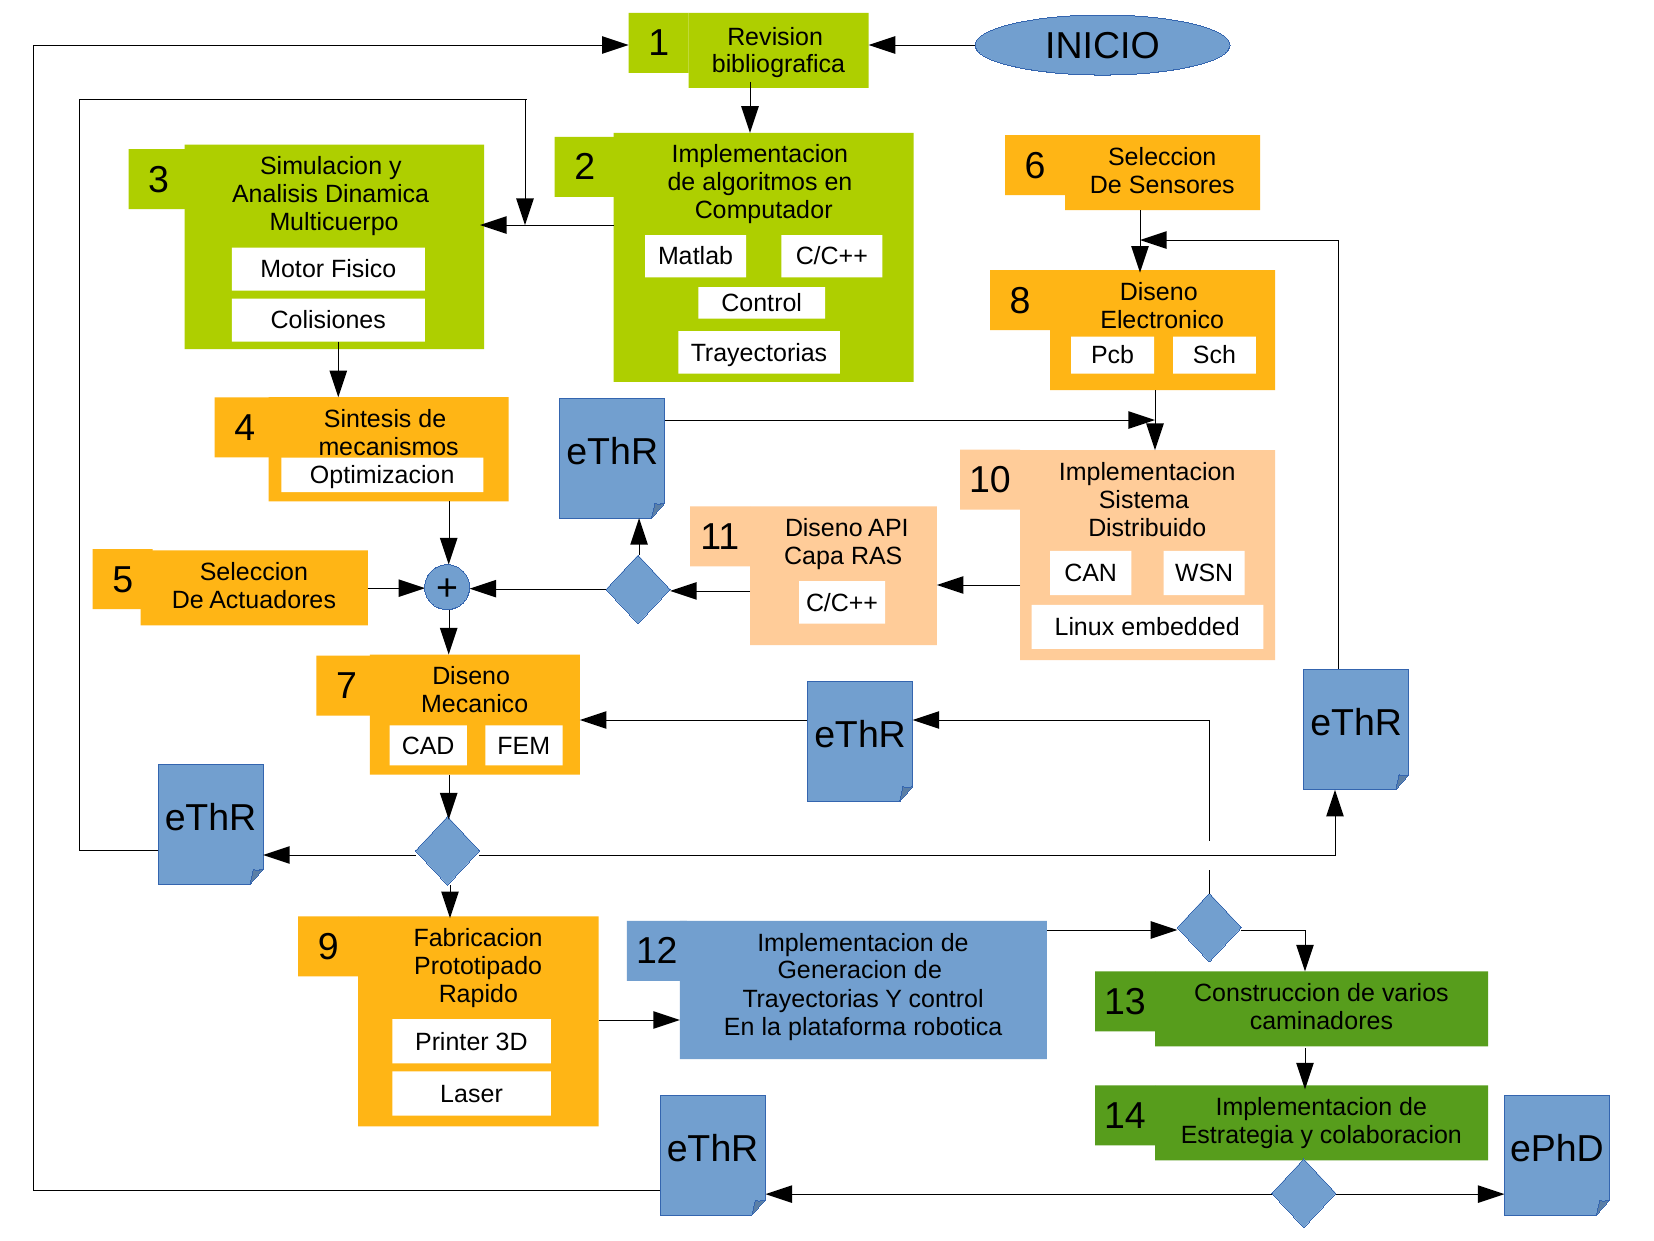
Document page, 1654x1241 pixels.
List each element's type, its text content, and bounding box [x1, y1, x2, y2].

text_box C/C++ [781, 235, 883, 278]
text_box [1177, 893, 1242, 962]
text_box Seleccion De Sensores [1065, 135, 1261, 211]
text_box Diseno Mecanico [369, 654, 580, 775]
text_box Diseno Electronico [1050, 270, 1276, 391]
text_box eThR [807, 681, 913, 802]
text_box 3 [128, 149, 189, 210]
text_box Laser [392, 1071, 551, 1116]
text_box Construccion de varios caminadores [1155, 971, 1489, 1047]
text_box Pcb [1071, 336, 1155, 374]
text_box 5 [92, 549, 153, 610]
text_box Sch [1173, 336, 1256, 374]
text_box Fabricacion Prototipado Rapido [358, 916, 599, 1127]
text_box Implementacion de Estrategia y colaboracion [1155, 1085, 1489, 1161]
text_box Seleccion De Actuadores [140, 550, 368, 626]
text_box Linux embedded [1031, 604, 1264, 649]
text_box 8 [990, 270, 1051, 331]
text_box ePhD [1504, 1095, 1610, 1216]
text_box eThR [158, 764, 264, 885]
text_box 14 [1095, 1085, 1156, 1146]
text_box 7 [316, 655, 377, 716]
text_box [415, 816, 480, 886]
text_box FEM [485, 725, 563, 766]
text_box Trayectorias [678, 331, 840, 374]
text_box 6 [1005, 135, 1066, 196]
text_box Motor Fisico [231, 247, 425, 291]
text_box 11 [690, 506, 751, 567]
text_box eThR [660, 1095, 766, 1216]
text_box Sintesis de mecanismos [268, 397, 509, 502]
text_box + [424, 564, 470, 610]
text_box Printer 3D [392, 1019, 551, 1064]
text_box Implementacion Sistema Distribuido [1020, 450, 1276, 661]
text_box eThR [1303, 669, 1409, 790]
text_box Diseno API Capa RAS [750, 506, 937, 646]
text_box Optimizacion [281, 457, 484, 493]
text_box eThR [559, 398, 665, 519]
text_box 13 [1095, 971, 1156, 1032]
text_box Simulacion y Analisis Dinamica Multicuerpo [184, 144, 485, 350]
text_box INICIO [975, 15, 1231, 76]
text_box 2 [554, 136, 615, 197]
text_box [1271, 1158, 1336, 1228]
text_box Matlab [645, 235, 747, 278]
text_box Implementacion de algoritmos en Computador [613, 132, 914, 382]
text_box C/C++ [799, 581, 886, 624]
text_box [606, 555, 671, 624]
text_box 12 [626, 920, 687, 981]
text_box 4 [214, 397, 275, 458]
text_box Implementacion de Generacion de Trayectorias Y control En la plataforma robotica [679, 920, 1047, 1060]
text_box Colisiones [231, 298, 425, 342]
text_box 9 [298, 916, 359, 977]
text_box CAD [389, 725, 467, 766]
text_box Control [698, 287, 826, 319]
text_box WSN [1163, 550, 1245, 596]
text_box 1 [628, 12, 689, 73]
text_box CAN [1050, 550, 1132, 596]
text_box 10 [960, 449, 1021, 510]
text_box Revision bibliografica [688, 12, 869, 88]
